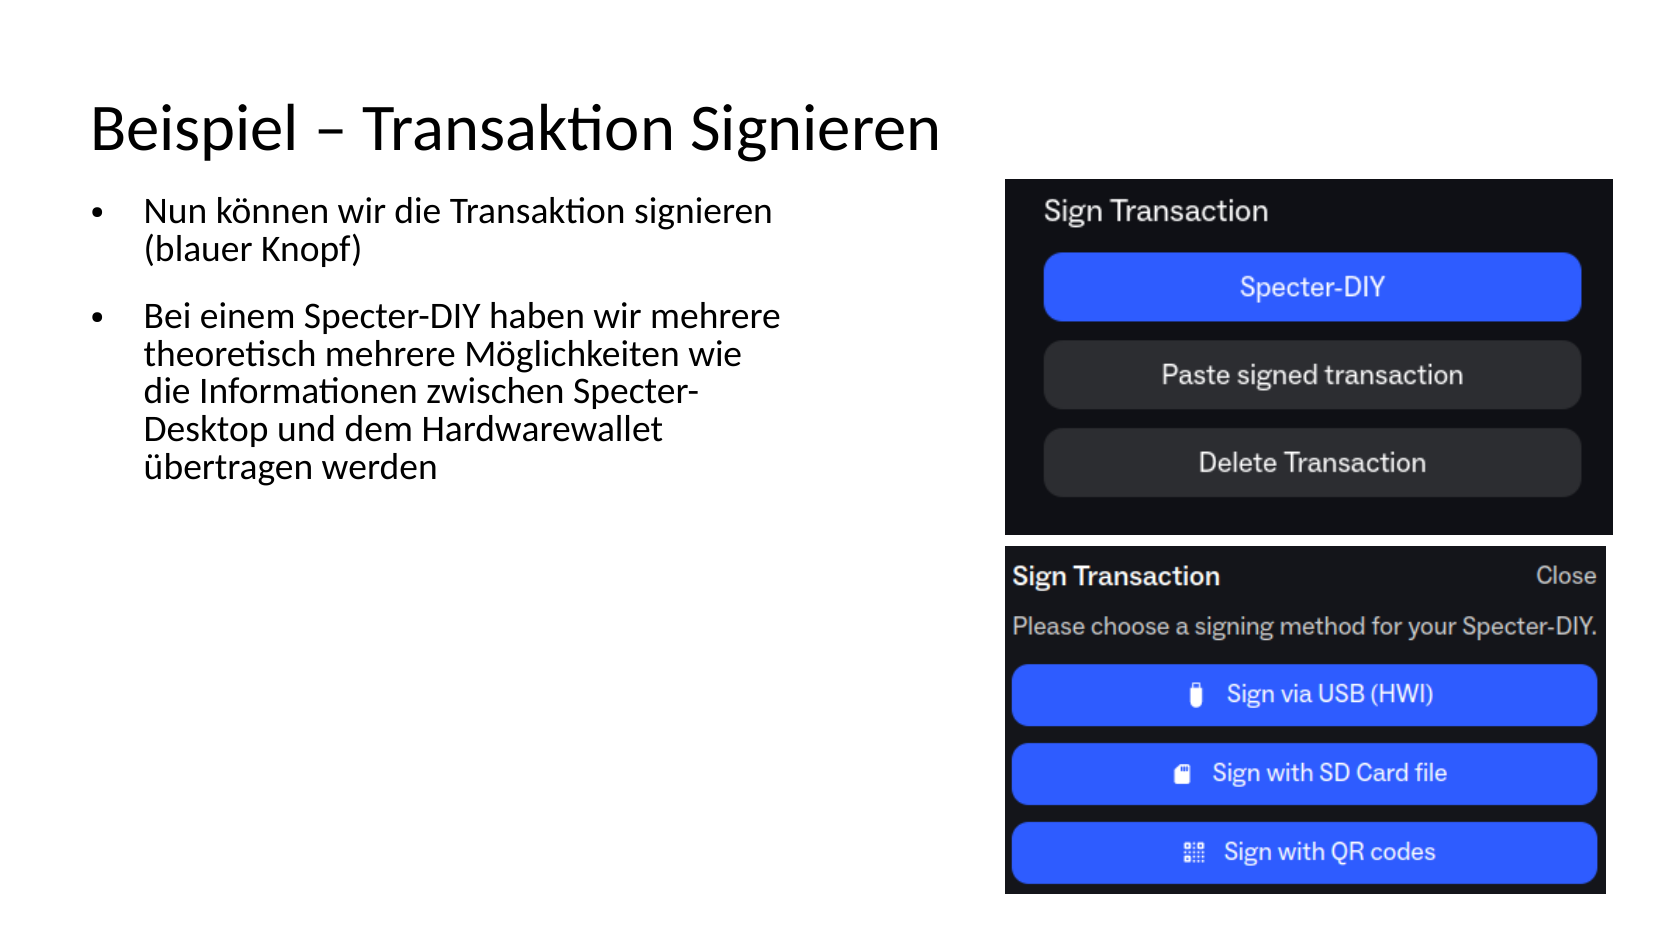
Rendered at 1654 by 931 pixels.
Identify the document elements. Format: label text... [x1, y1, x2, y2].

list Nun können wir die Transaktion signieren (blauer Knopf) Bei einem Specter-DIY haben wir mehrere theoretisch mehrere Möglichkeiten wie die Informationen zwischen Specter-Desktop und dem Hardwarewallet übertragen werden [72, 195, 796, 887]
picture [1005, 179, 1613, 535]
title Beispiel – Transaktion Signieren [90, 33, 1410, 234]
picture [1005, 546, 1606, 894]
